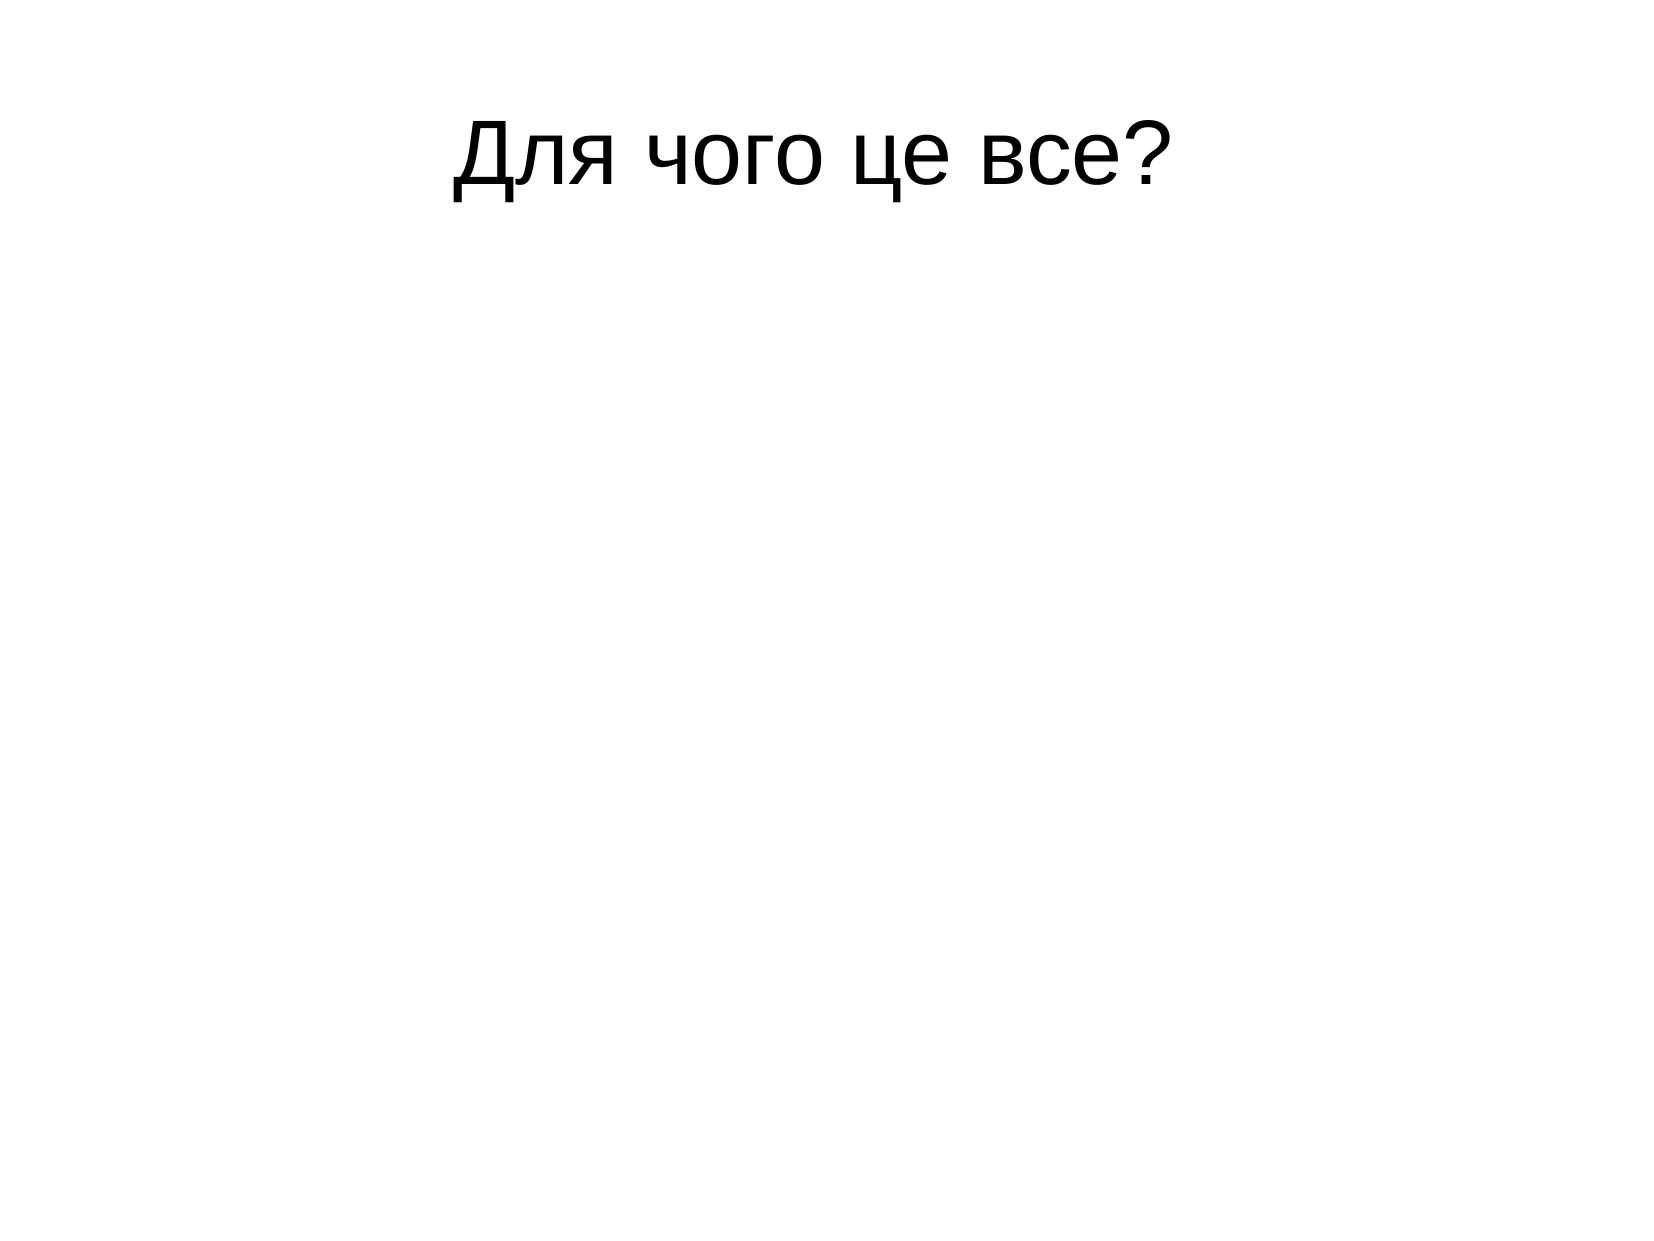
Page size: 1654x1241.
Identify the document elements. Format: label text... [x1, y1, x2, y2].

title Для чого це все? [82, 49, 1571, 257]
